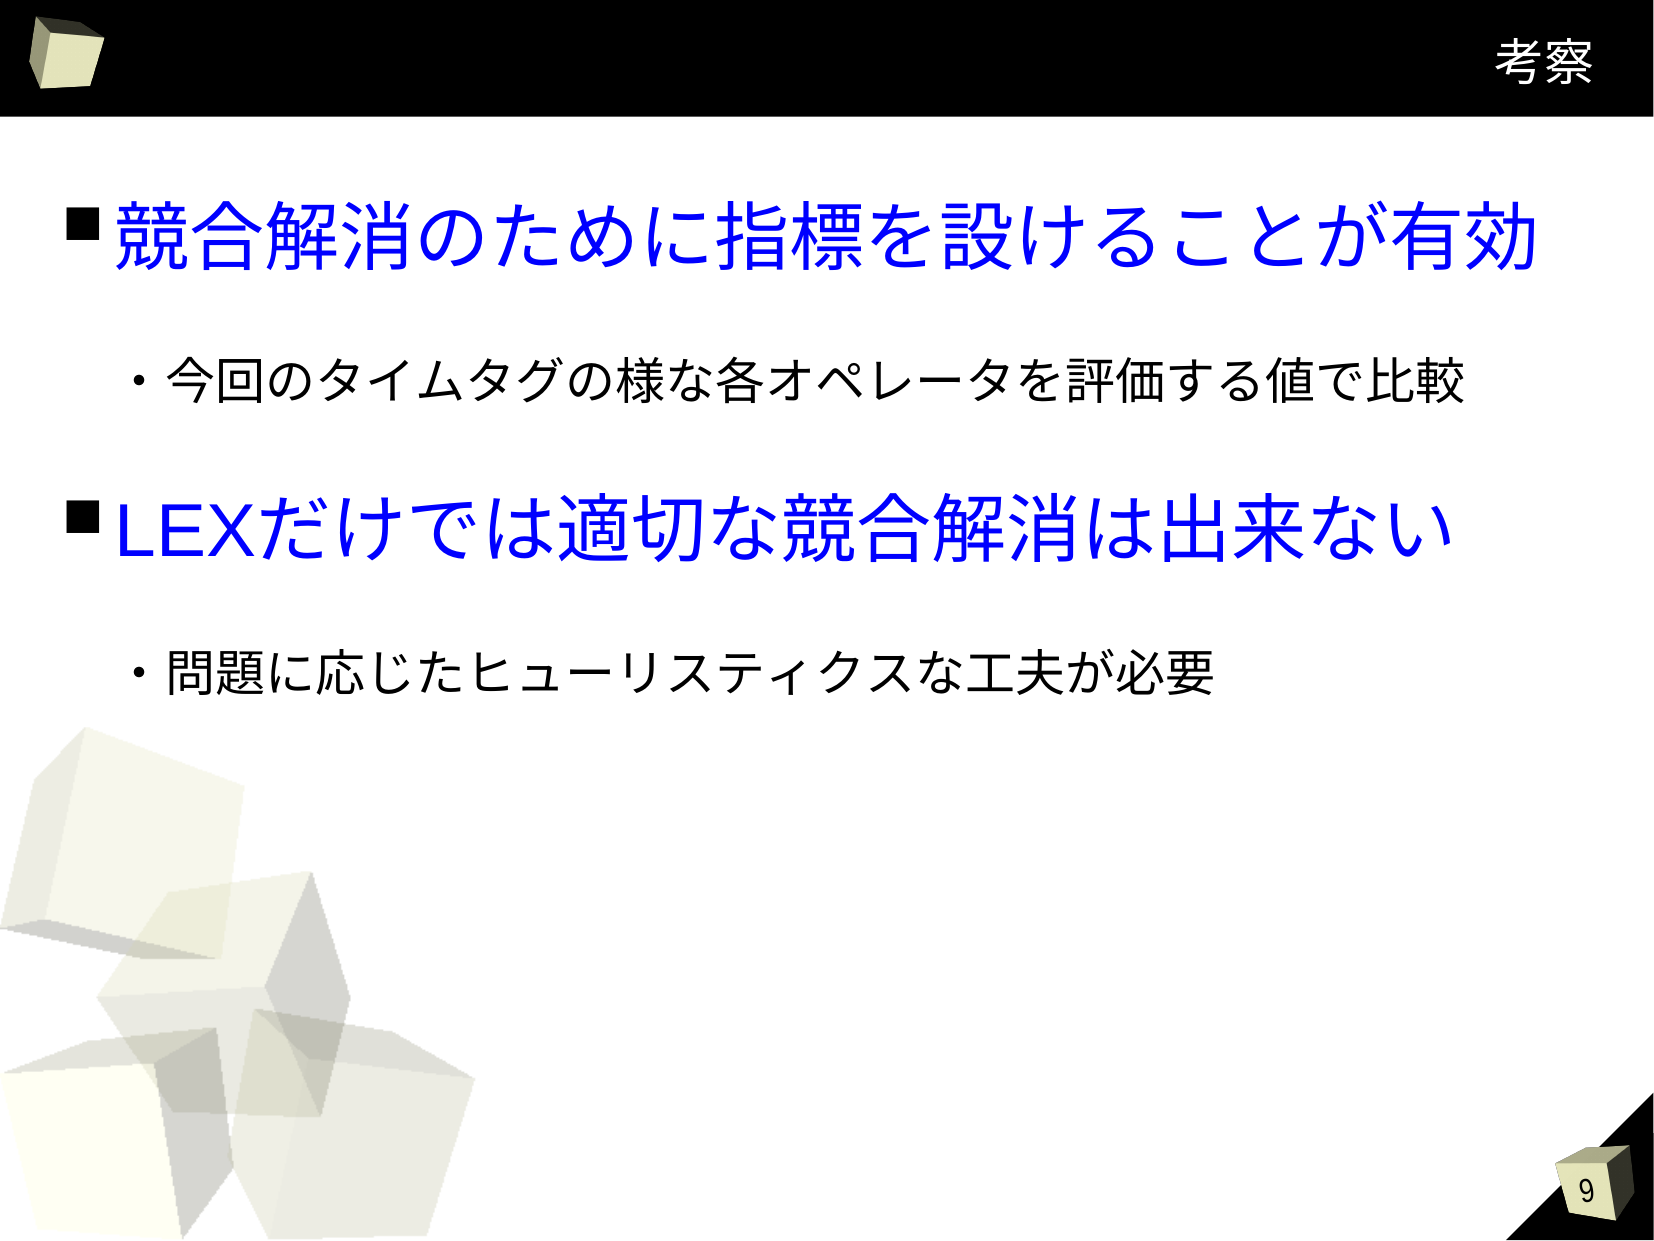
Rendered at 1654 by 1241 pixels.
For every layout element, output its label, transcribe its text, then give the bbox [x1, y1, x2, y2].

title 考察 [118, 0, 1595, 119]
picture [0, 726, 477, 1241]
list 競合解消のために指標を設けることが有効 ・今回のタイムタグの様な各オペレータを評価する値で比較 LEXだけでは適切な競合解消は出来ない ・問題に応じたヒューリスティクスな工夫が必要 [44, 177, 1611, 1214]
